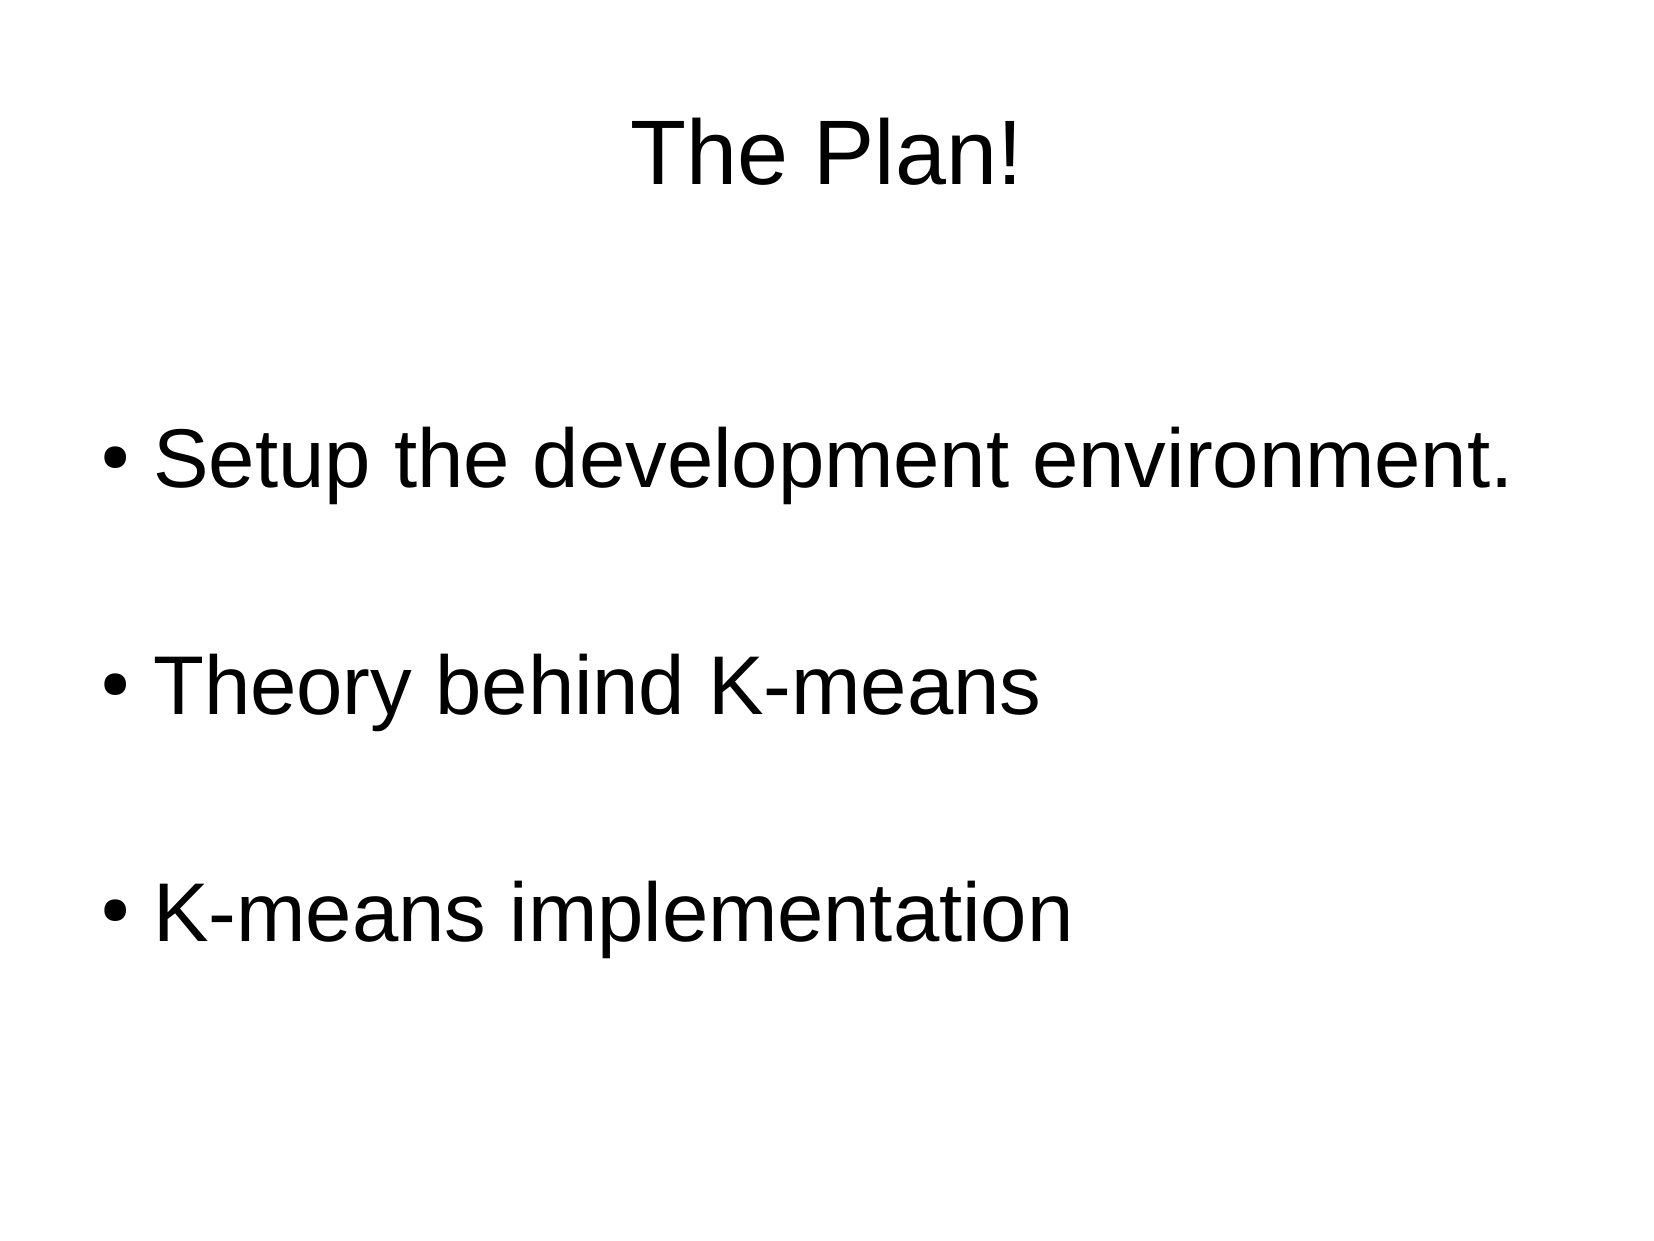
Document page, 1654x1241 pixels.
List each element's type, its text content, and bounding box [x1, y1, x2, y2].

title The Plan! [82, 49, 1571, 257]
list Setup the development environment. Theory behind K-means K-means implementation [82, 290, 1571, 1010]
